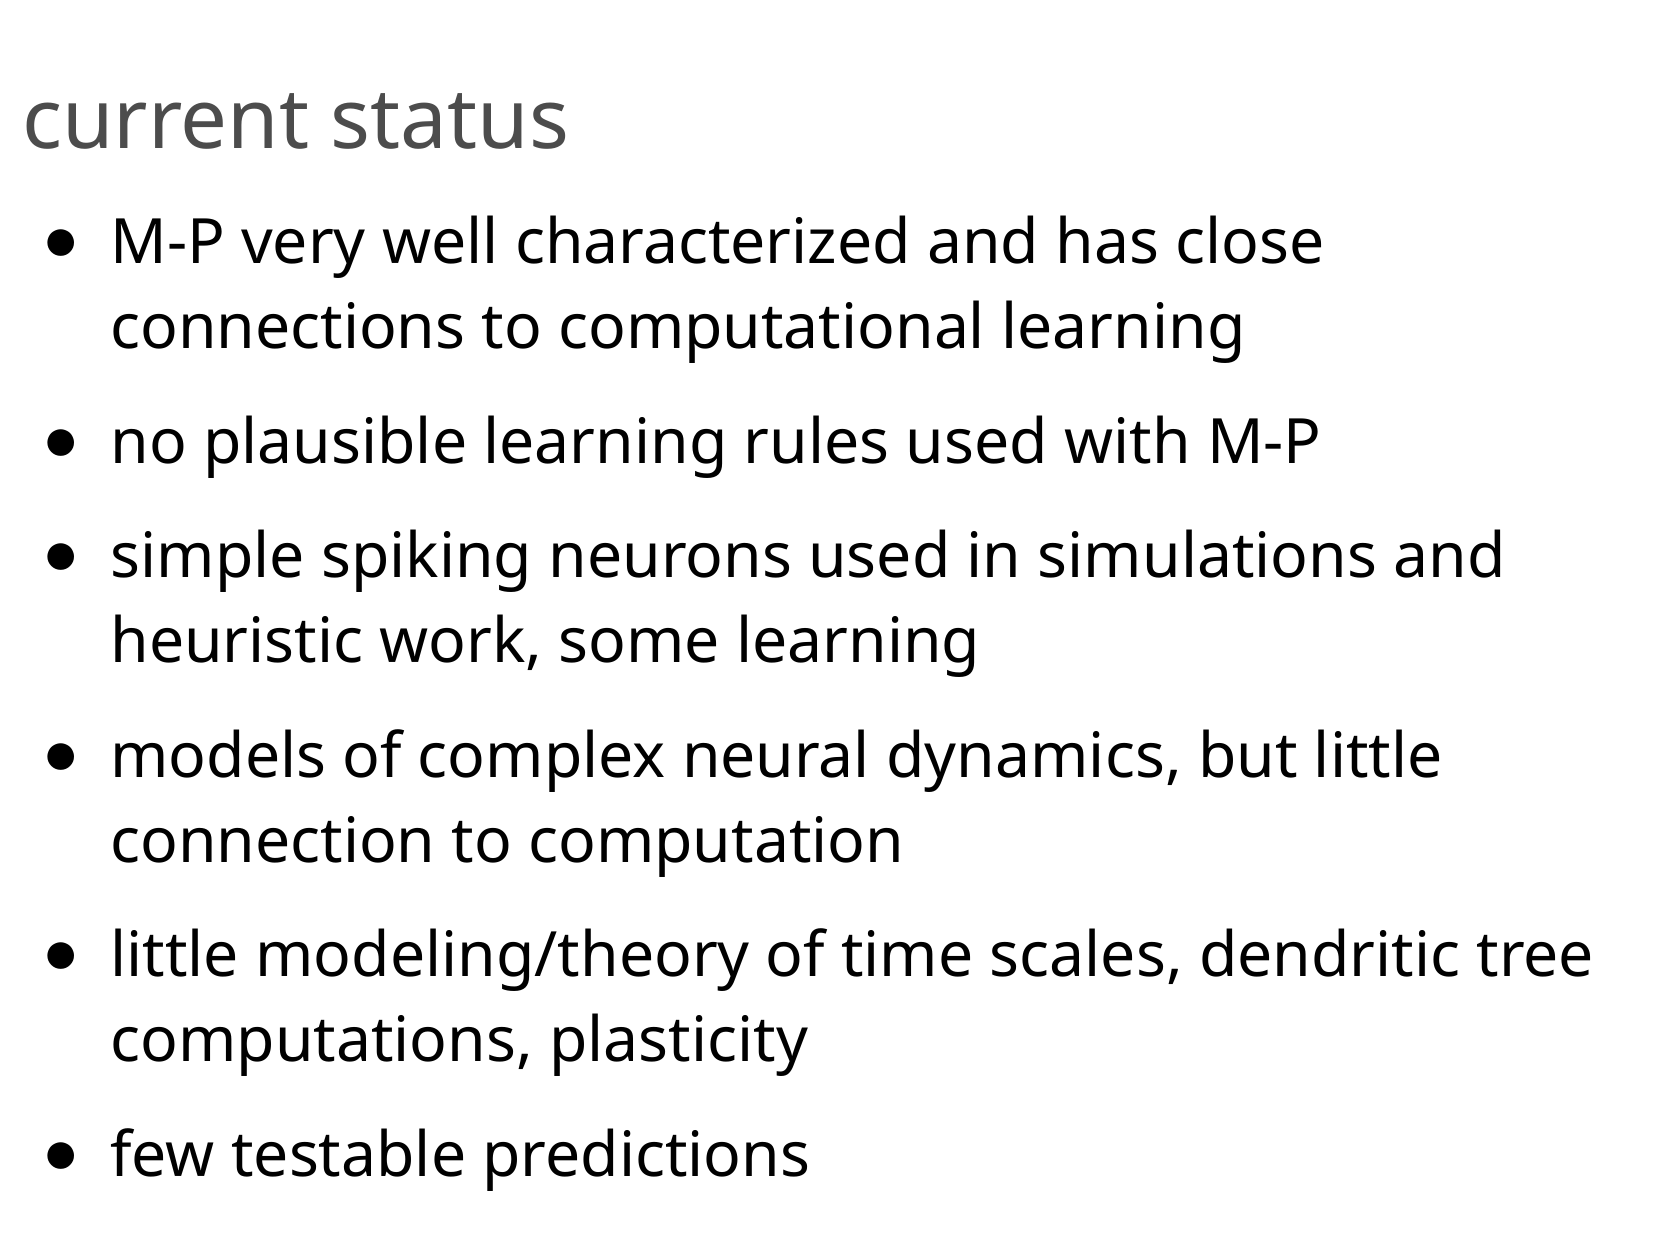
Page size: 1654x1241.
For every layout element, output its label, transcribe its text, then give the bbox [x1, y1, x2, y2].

list M-P very well characterized and has close connections to computational learning no plausible learning rules used with M-P simple spiking neurons used in simulations and heuristic work, some learning models of complex neural dynamics, but little connection to computation little modeling/theory of time scales, dendritic tree computations, plasticity few testable predictions [25, 181, 1654, 1210]
title current status [22, 19, 1654, 213]
